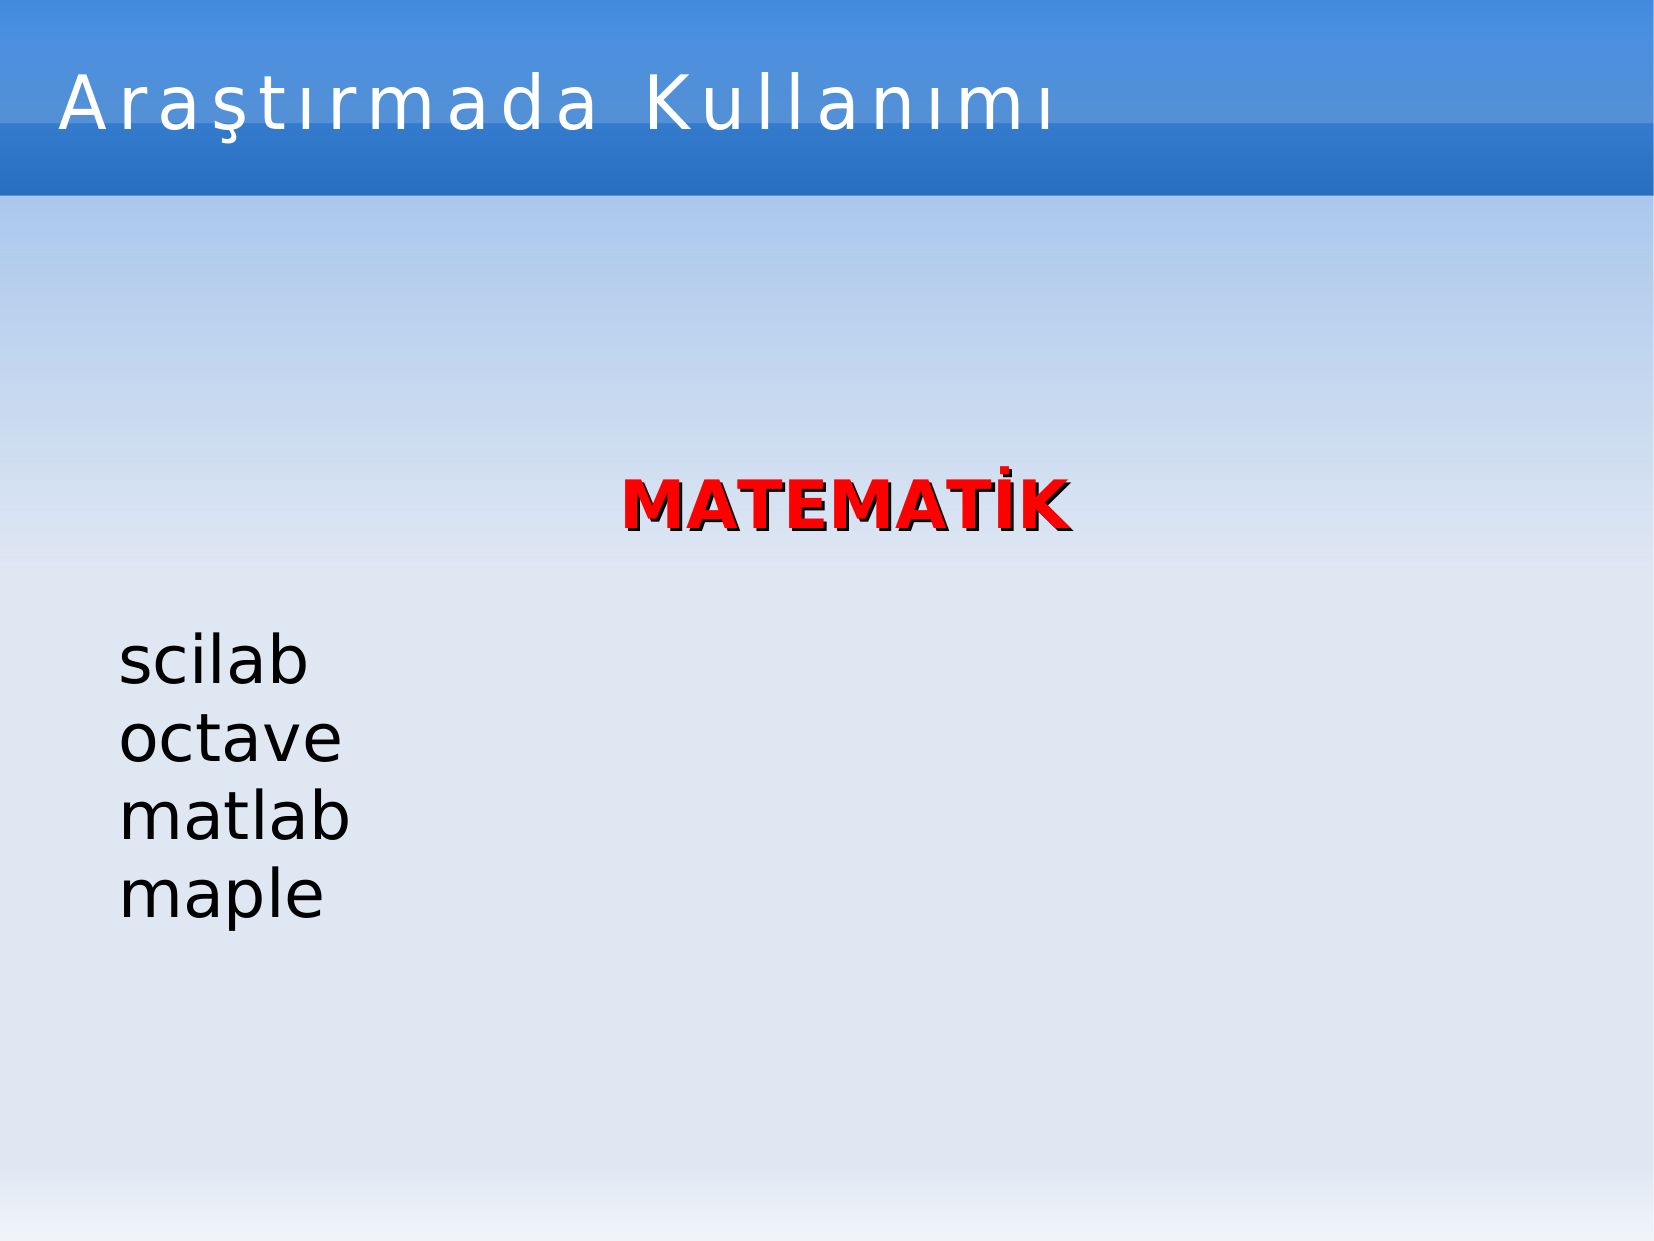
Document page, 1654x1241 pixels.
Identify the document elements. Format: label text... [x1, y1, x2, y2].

picture [0, 0, 1654, 1241]
title Araştırmada Kullanımı [59, 36, 1270, 171]
subtitle MATEMATİK scilab octave matlab maple [82, 297, 1571, 1102]
